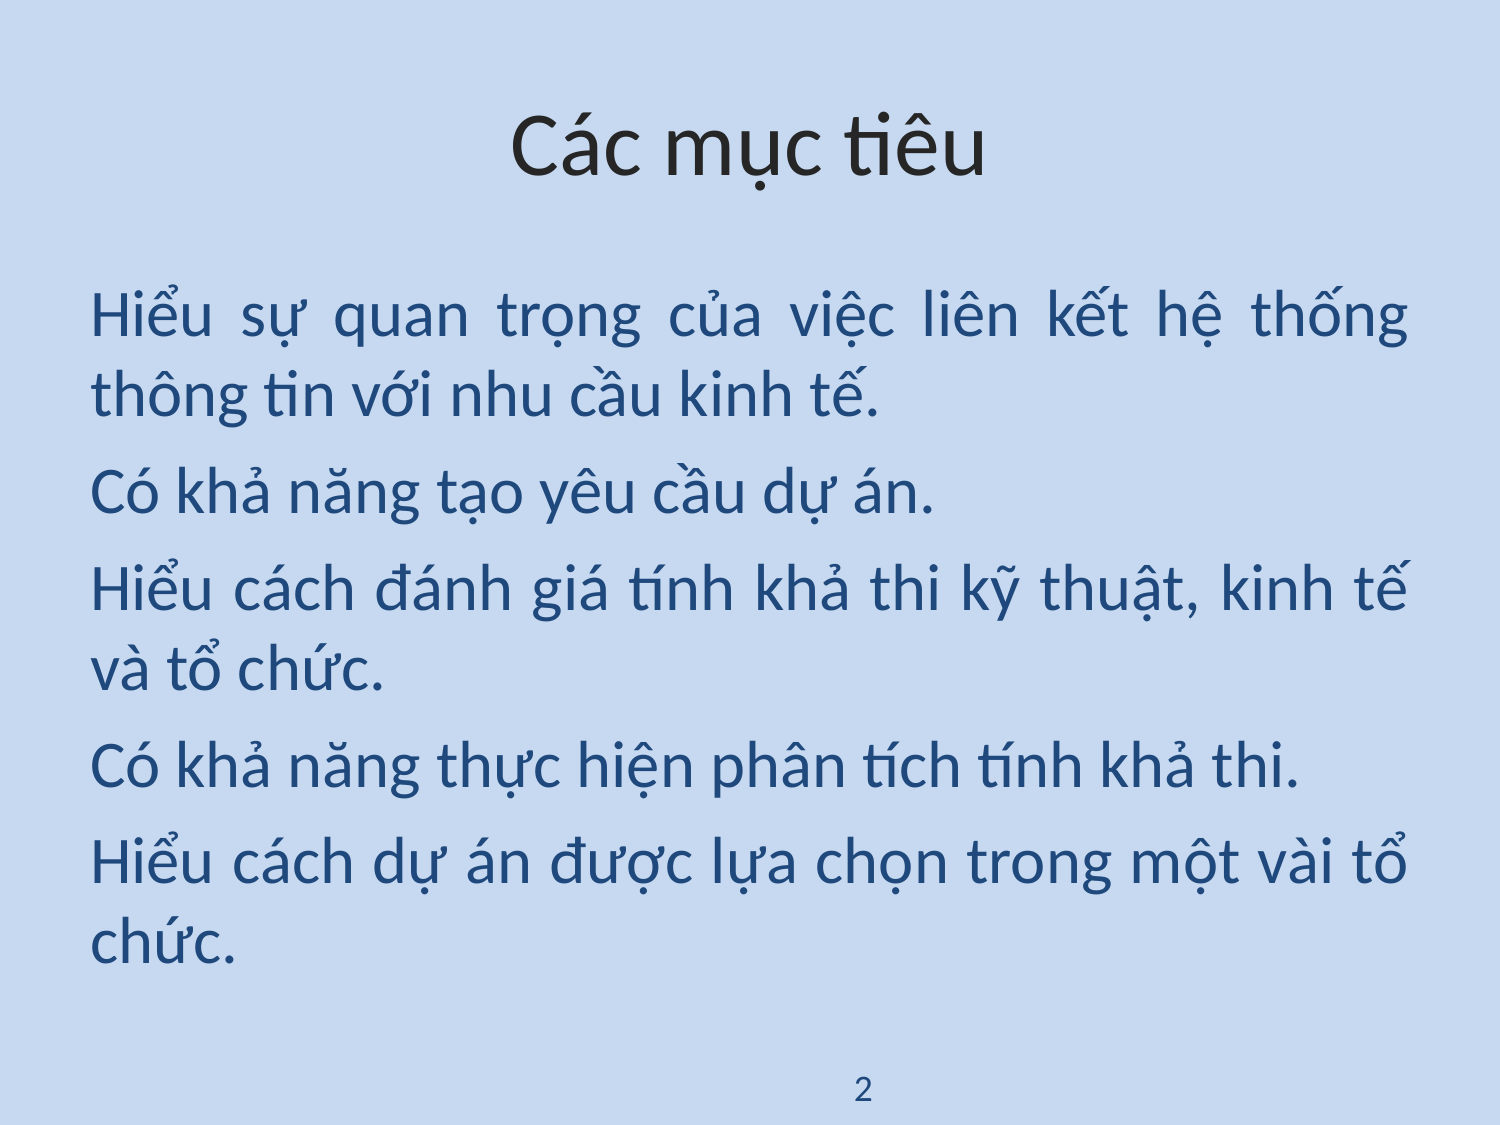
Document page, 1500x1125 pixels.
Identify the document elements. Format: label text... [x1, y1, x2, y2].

title Các mục tiêu [75, 45, 1426, 233]
list Hiểu sự quan trọng của việc liên kết hệ thống thông tin với nhu cầu kinh tế. Có khả năng tạo yêu cầu dự án. Hiểu cách đánh giá tính khả thi kỹ thuật, kinh tế và tổ chức. Có khả năng thực hiện phân tích tính khả thi. Hiểu cách dự án được lựa chọn trong một vài tổ chức. [75, 262, 1426, 1005]
